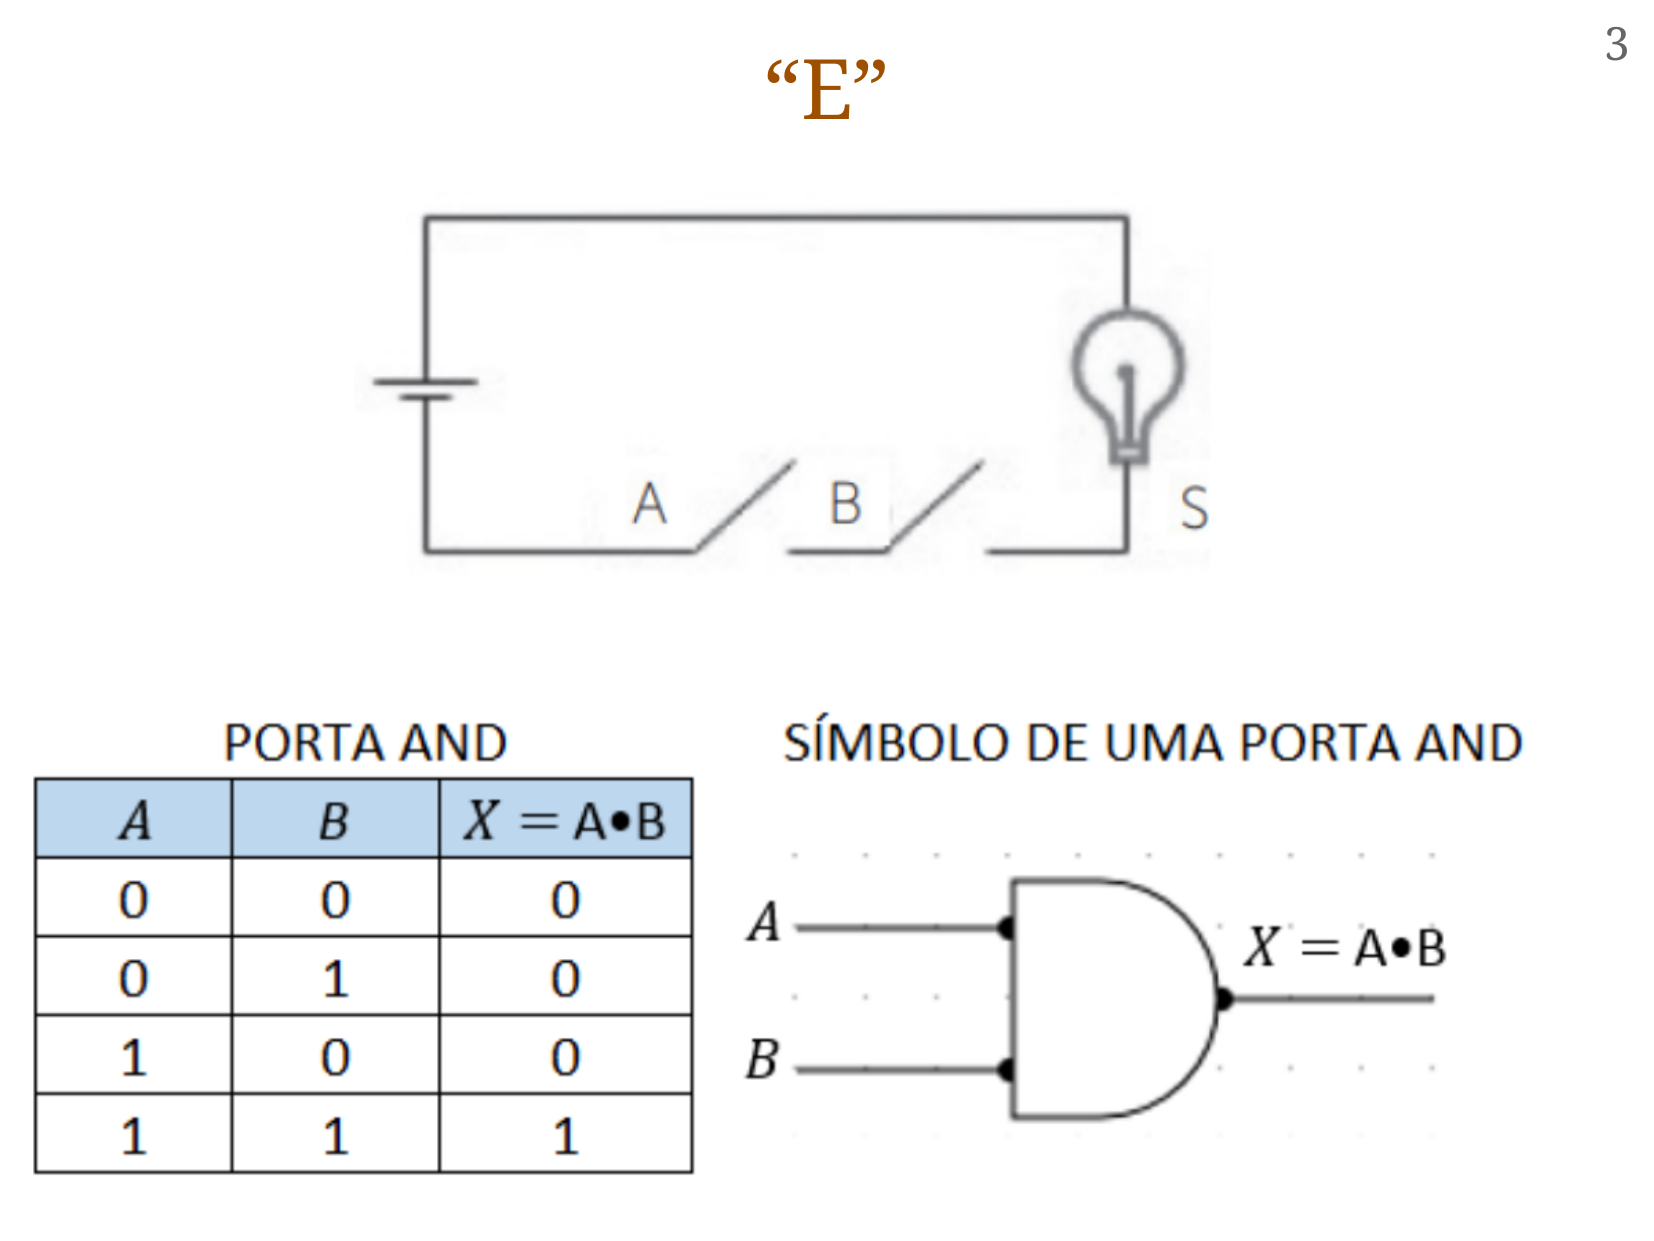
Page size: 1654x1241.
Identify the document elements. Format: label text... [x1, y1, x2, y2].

title “E” [59, 29, 1595, 148]
picture [354, 191, 1211, 706]
picture [21, 708, 1532, 1182]
